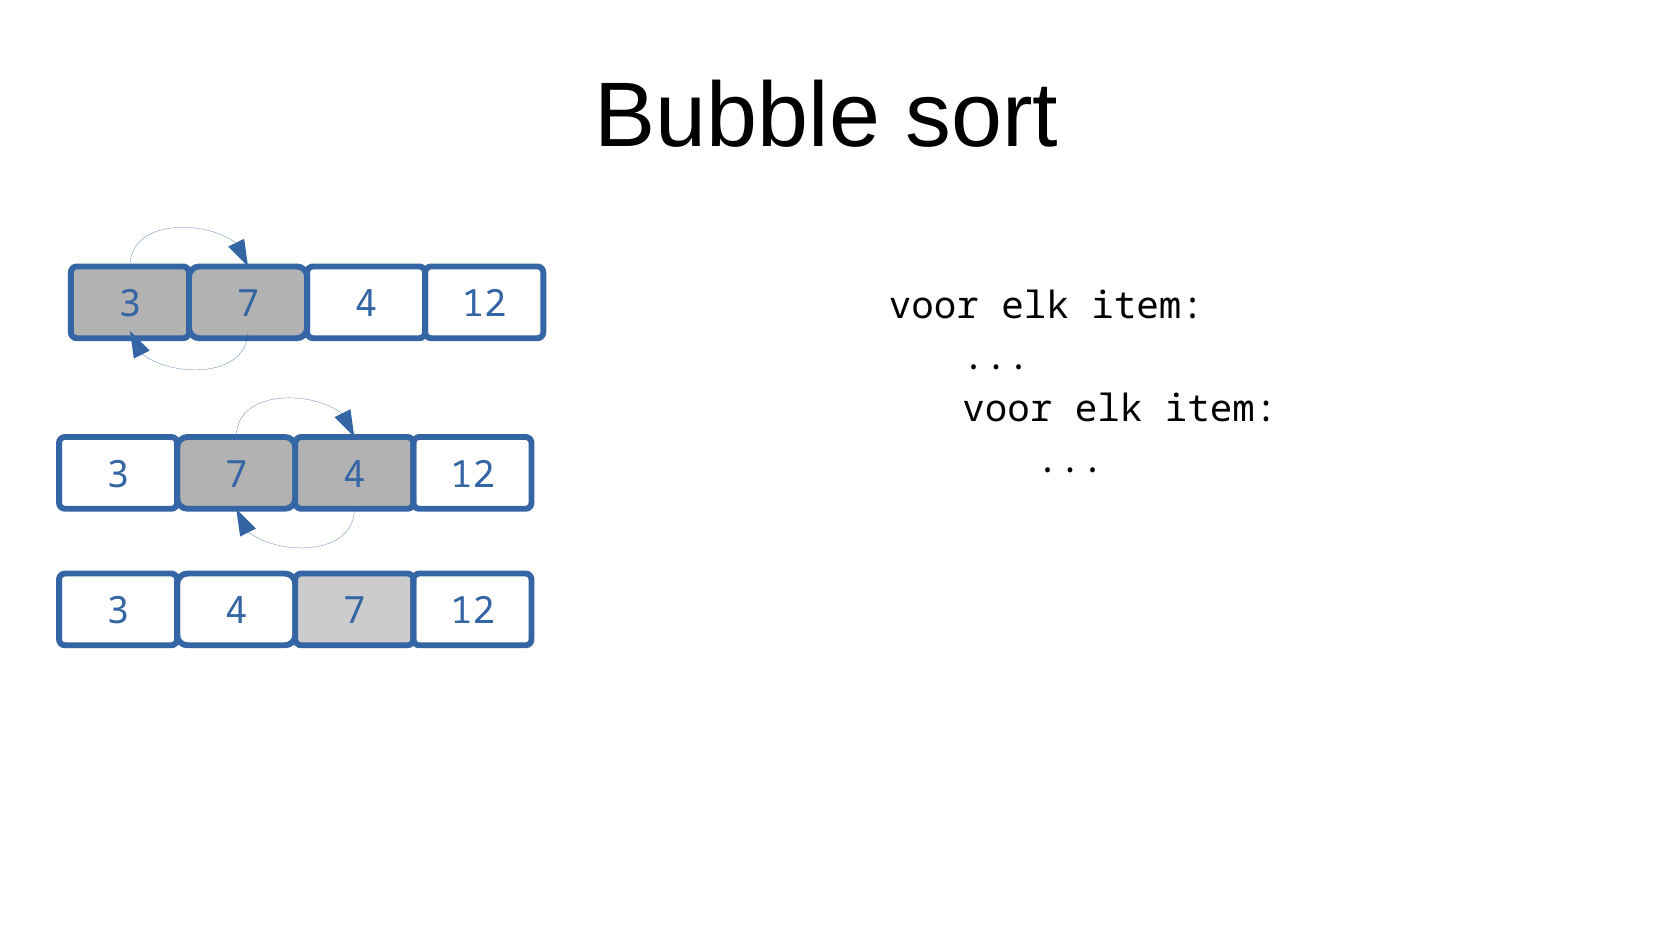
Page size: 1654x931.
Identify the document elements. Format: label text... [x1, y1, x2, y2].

title Bubble sort [82, 37, 1571, 193]
text_box 3 [59, 437, 178, 502]
text_box voor elk item: ... voor elk item: ... [874, 271, 1293, 461]
text_box 4 [295, 437, 412, 502]
text_box 3 [59, 573, 178, 638]
text_box 3 [70, 266, 189, 331]
text_box 12 [425, 266, 544, 331]
text_box 7 [295, 573, 412, 638]
text_box 12 [413, 437, 532, 502]
text_box 12 [413, 573, 532, 638]
text_box 4 [307, 266, 424, 331]
text_box 7 [179, 437, 293, 502]
text_box 7 [190, 266, 306, 331]
text_box 4 [179, 573, 294, 638]
